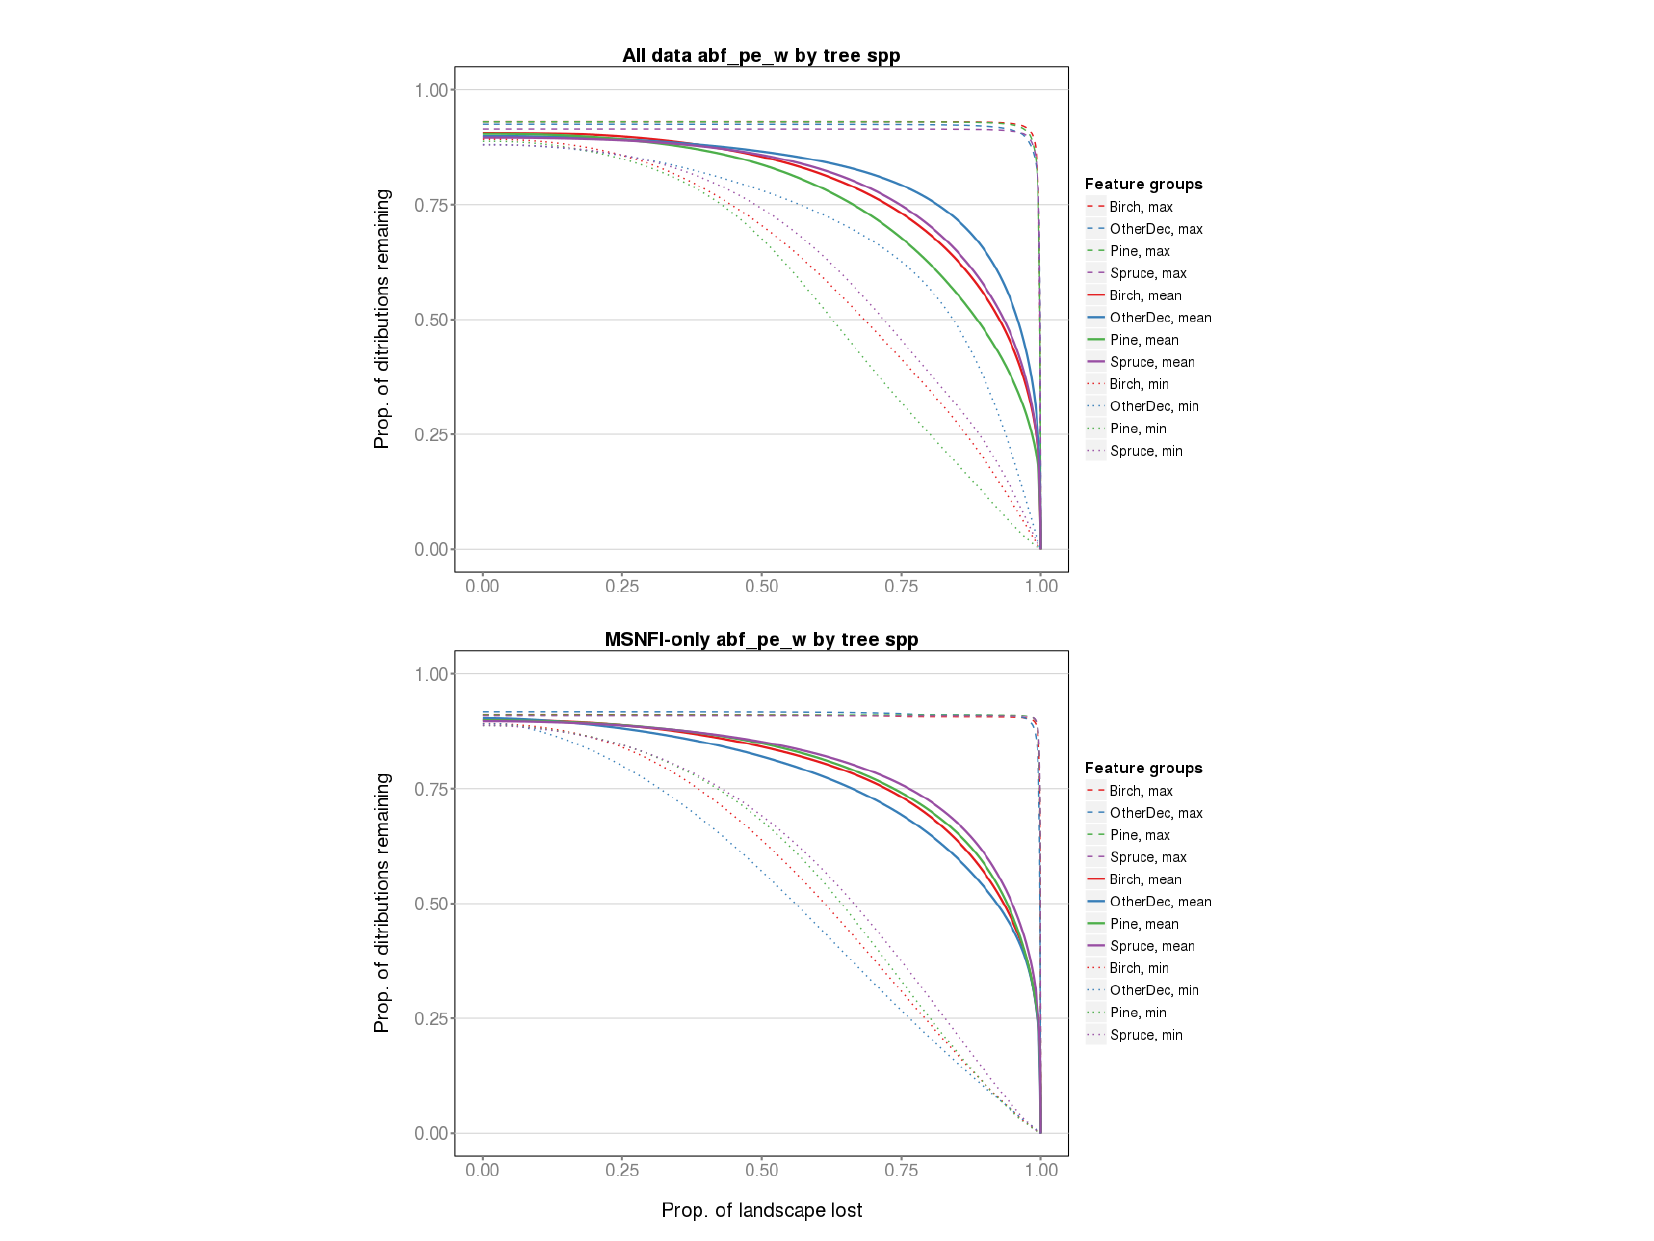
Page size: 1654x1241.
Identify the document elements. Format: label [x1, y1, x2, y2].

picture [360, 24, 1246, 1231]
